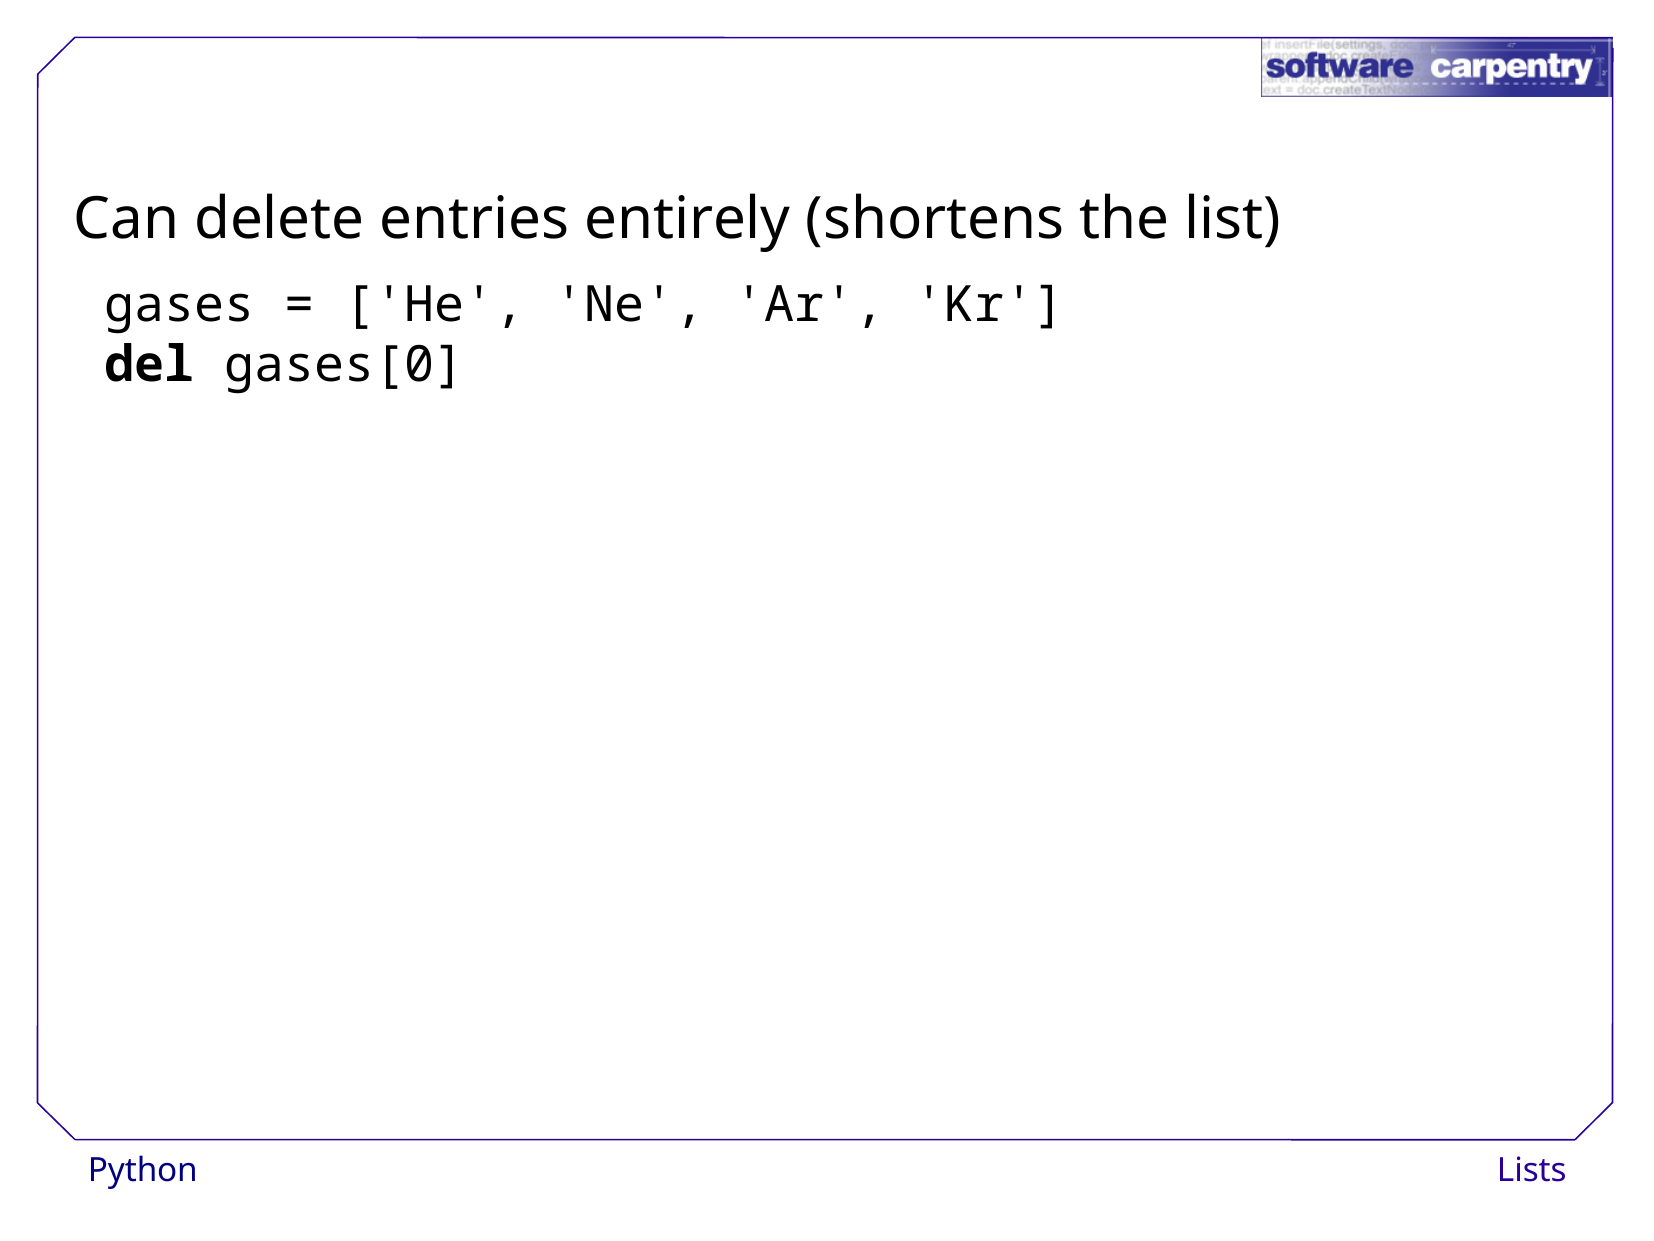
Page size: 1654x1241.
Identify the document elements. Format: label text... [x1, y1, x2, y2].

text_box gases = ['He', 'Ne', 'Ar', 'Kr'] del gases[0] [89, 263, 1512, 725]
picture [1261, 39, 1613, 97]
text_box Can delete entries entirely (shortens the list) [58, 138, 1447, 259]
